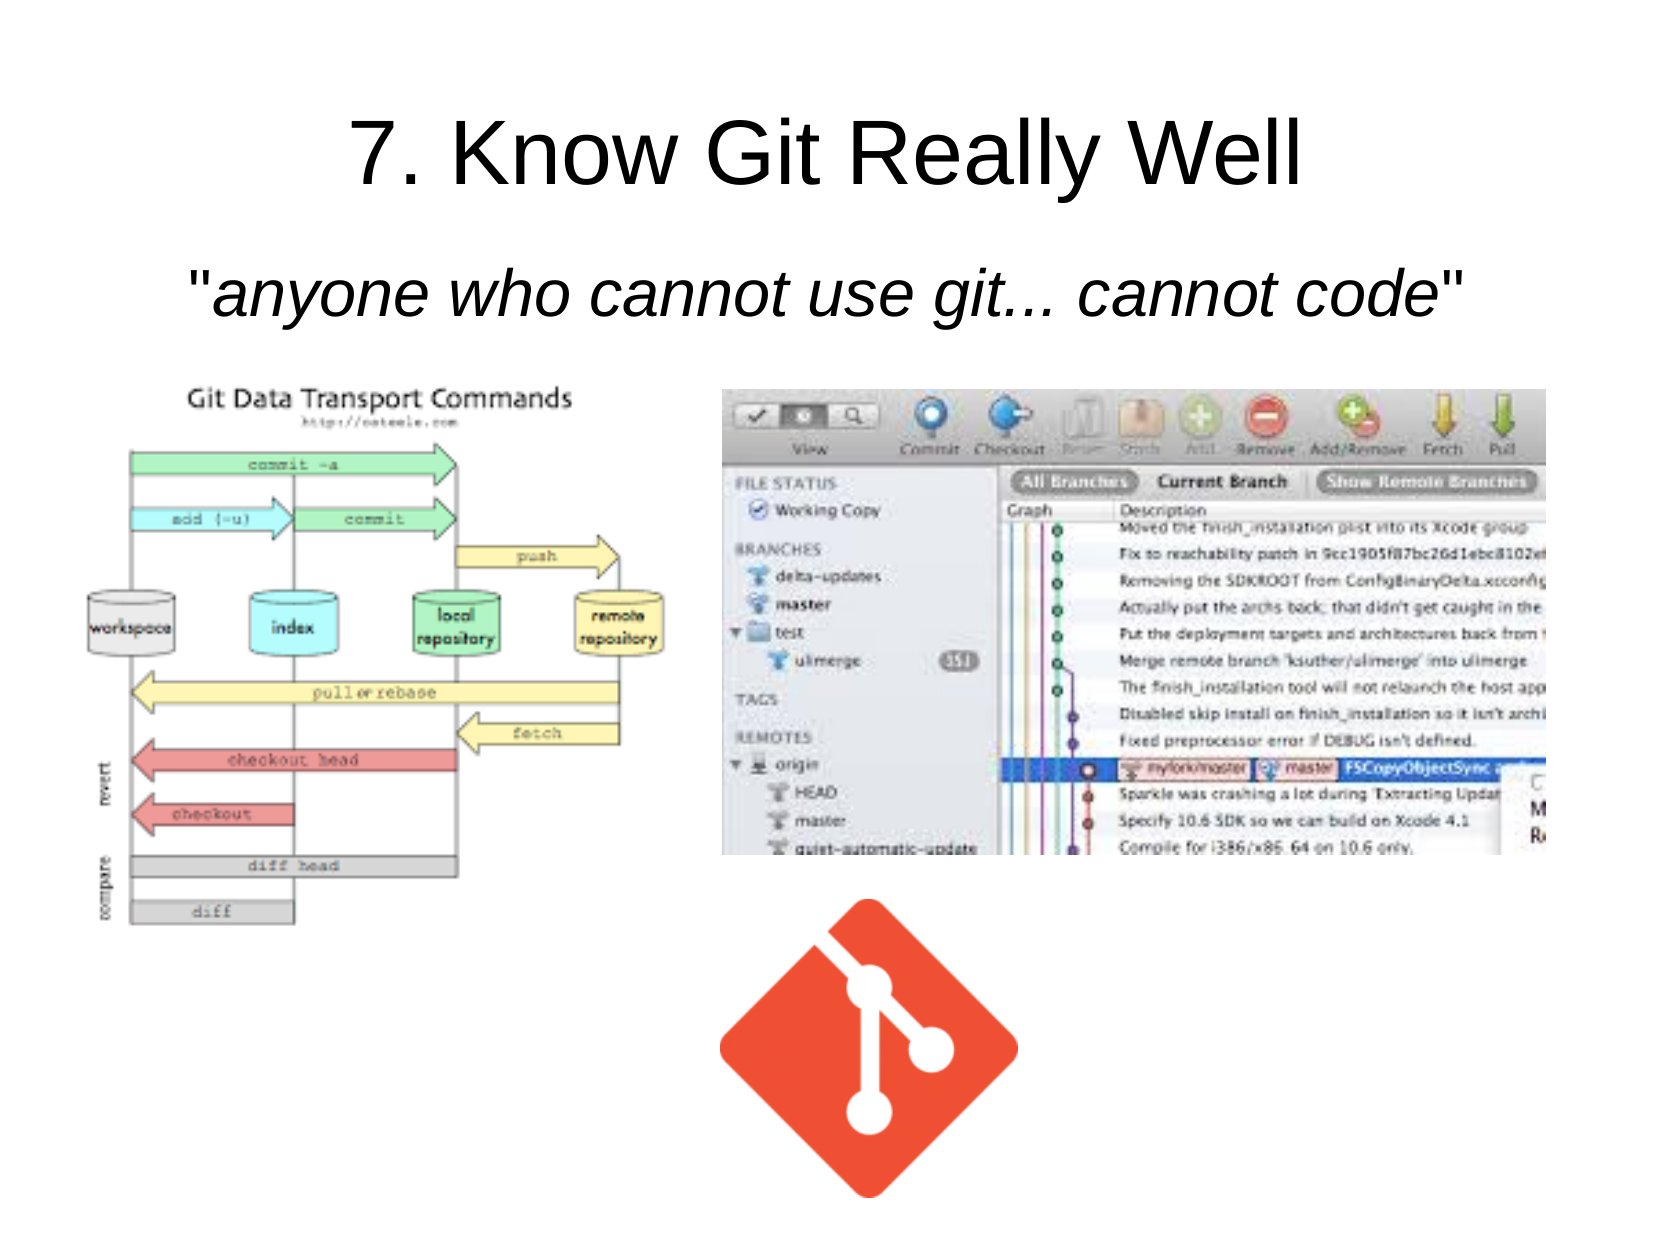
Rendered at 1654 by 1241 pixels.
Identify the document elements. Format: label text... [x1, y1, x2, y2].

picture [720, 899, 1018, 1198]
list "anyone who cannot use git... cannot code" [82, 255, 1571, 376]
picture [75, 369, 676, 939]
picture [722, 389, 1546, 856]
title 7. Know Git Really Well [82, 49, 1571, 255]
